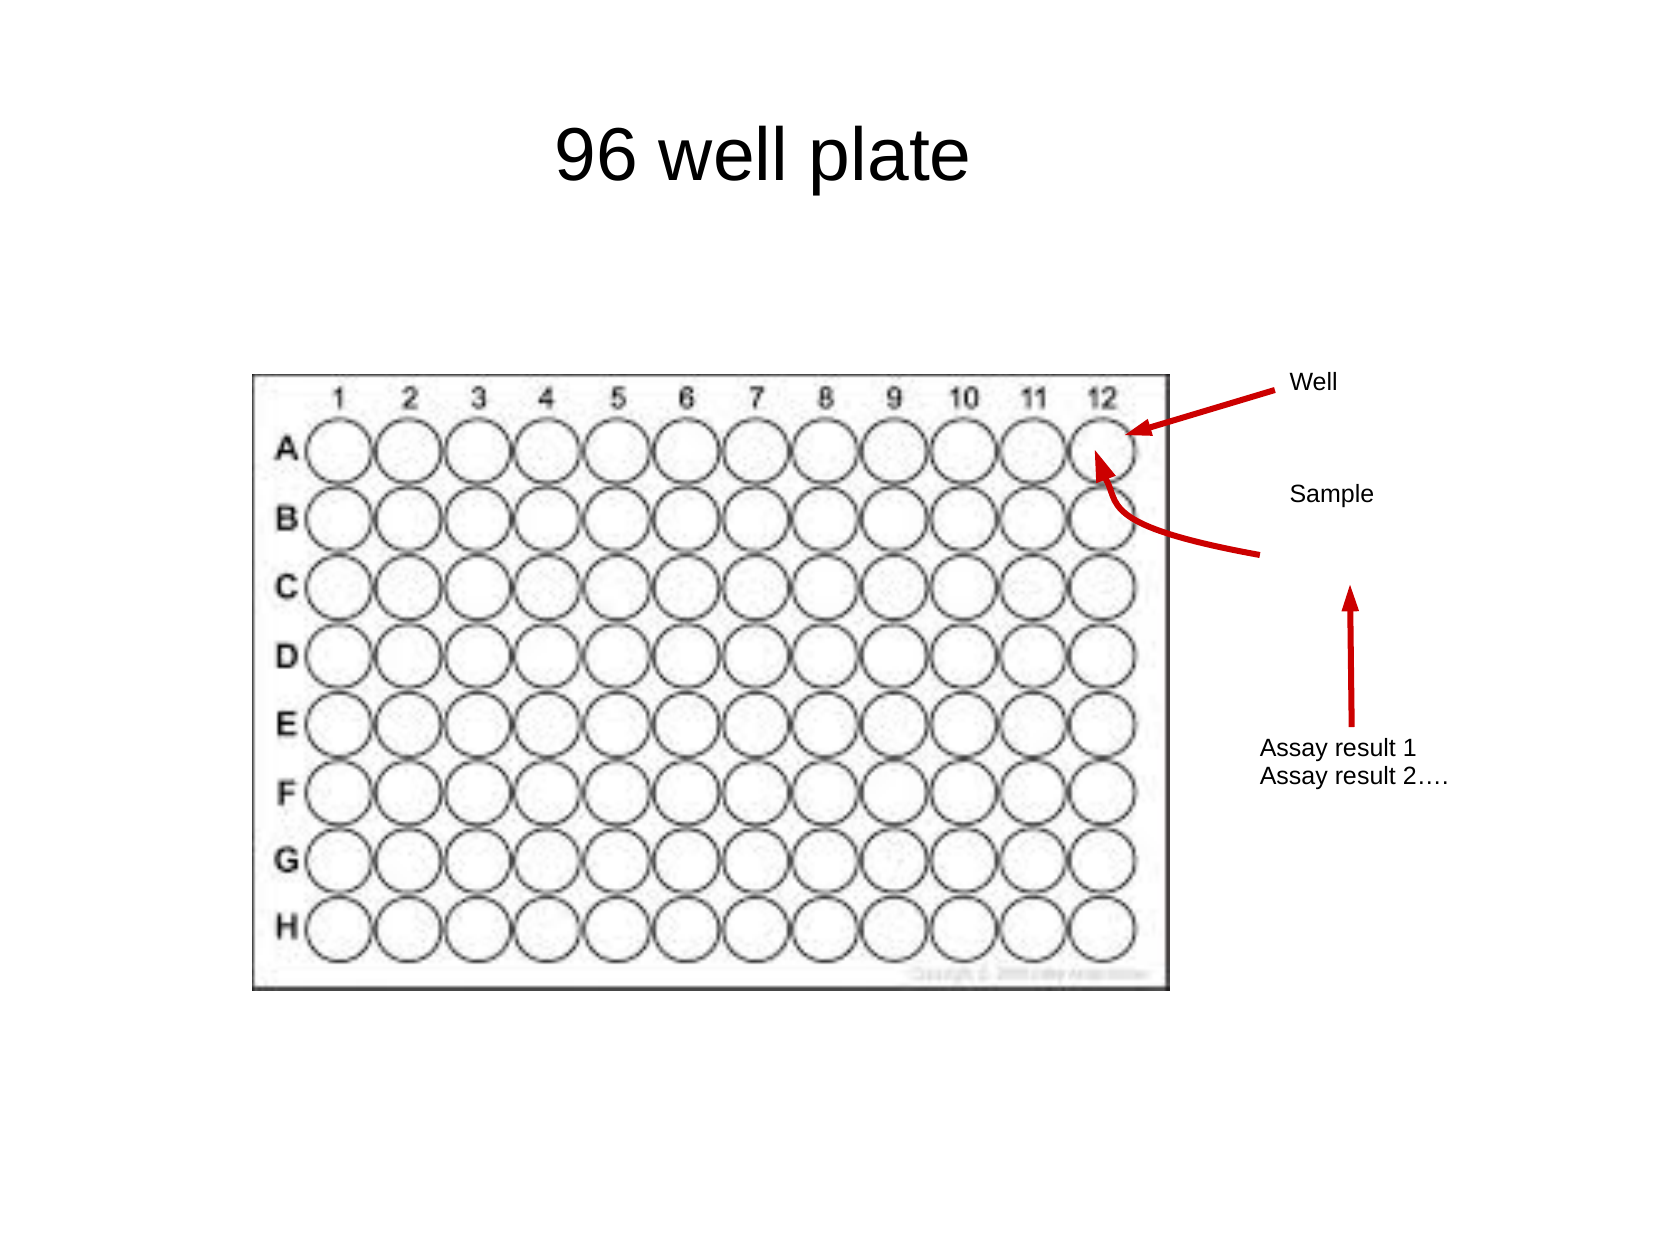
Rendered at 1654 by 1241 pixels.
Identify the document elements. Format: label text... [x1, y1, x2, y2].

picture [252, 374, 1170, 991]
text_box Assay result 1 Assay result 2…. [1245, 726, 1558, 826]
text_box 96 well plate [540, 105, 987, 204]
text_box Well Sample [1274, 360, 1560, 585]
